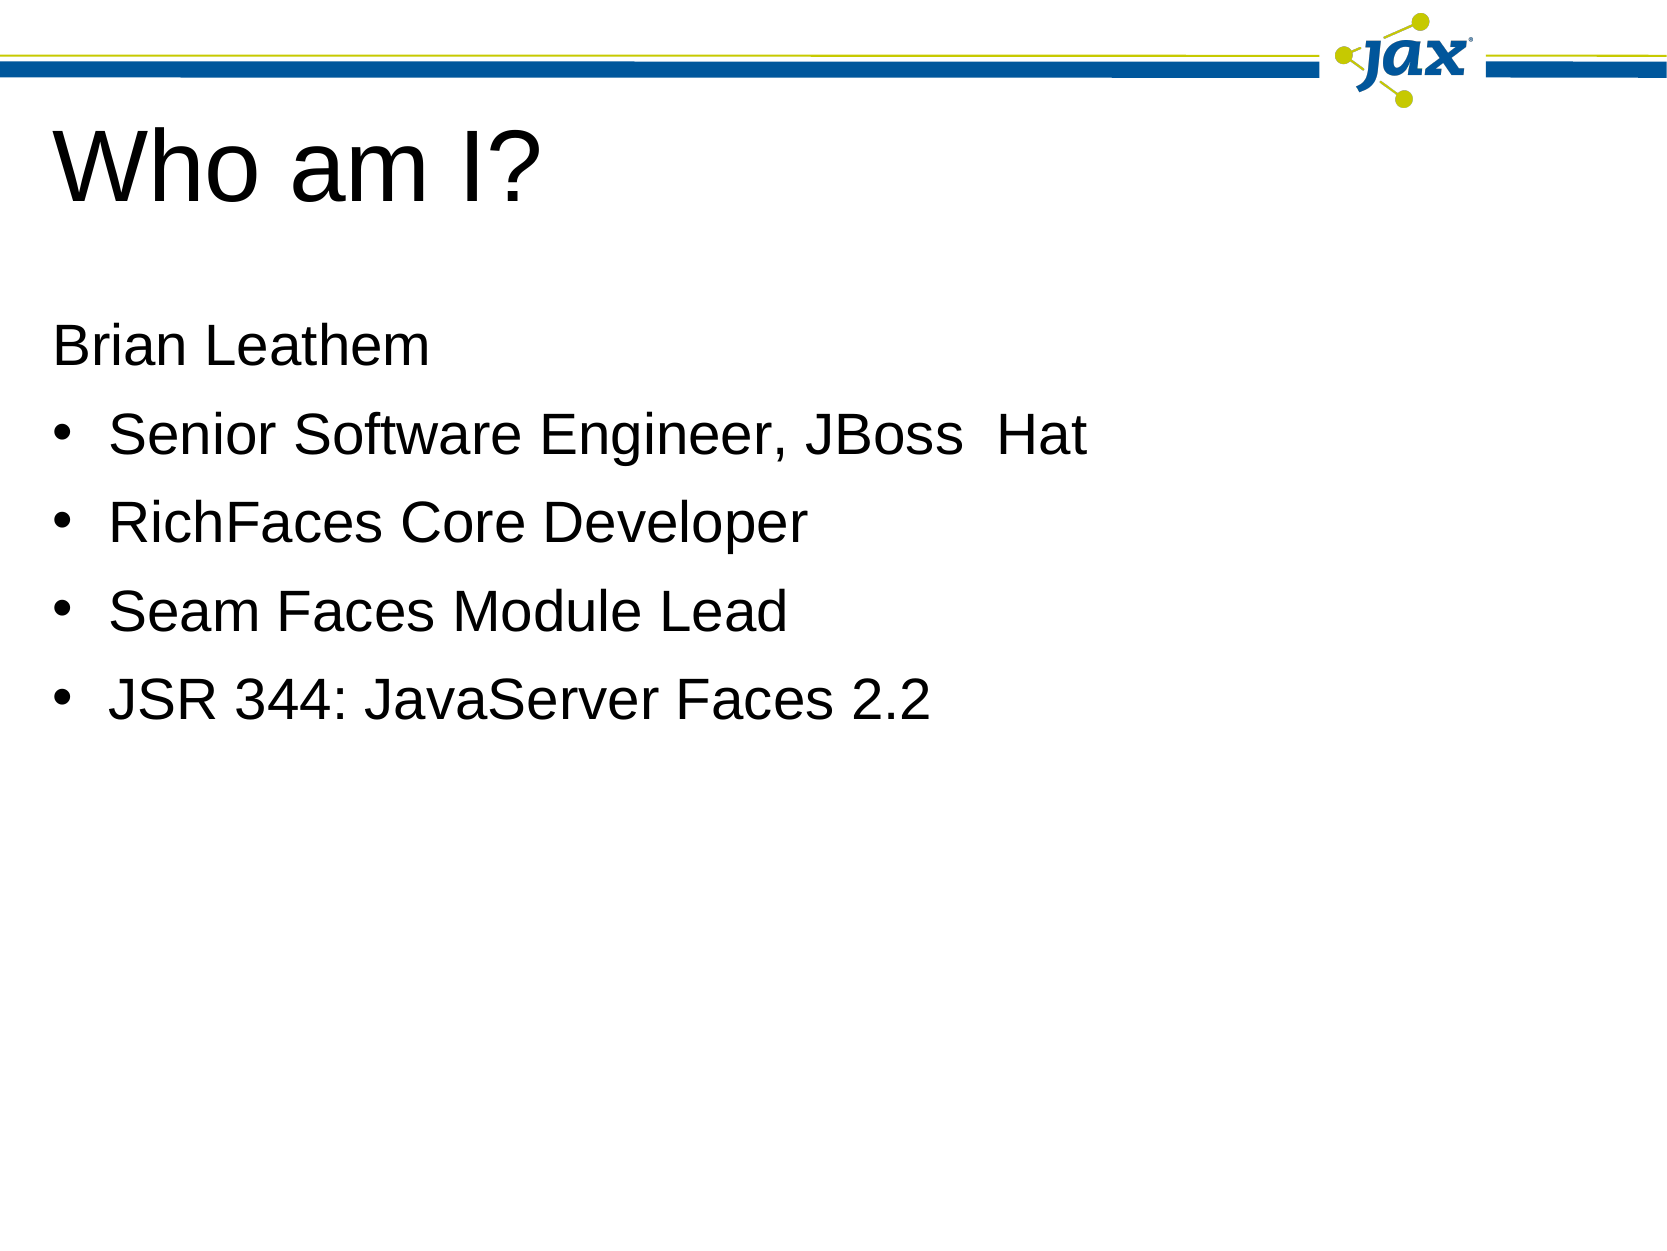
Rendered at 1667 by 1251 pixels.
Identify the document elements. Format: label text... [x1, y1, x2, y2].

list Brian Leathem Senior Software Engineer, JBoss Hat RichFaces Core Developer Seam Faces Module Lead JSR 344: JavaServer Faces 2.2 [37, 300, 1613, 1126]
picture [1335, 13, 1473, 91]
title Who am I? [37, 91, 1651, 230]
